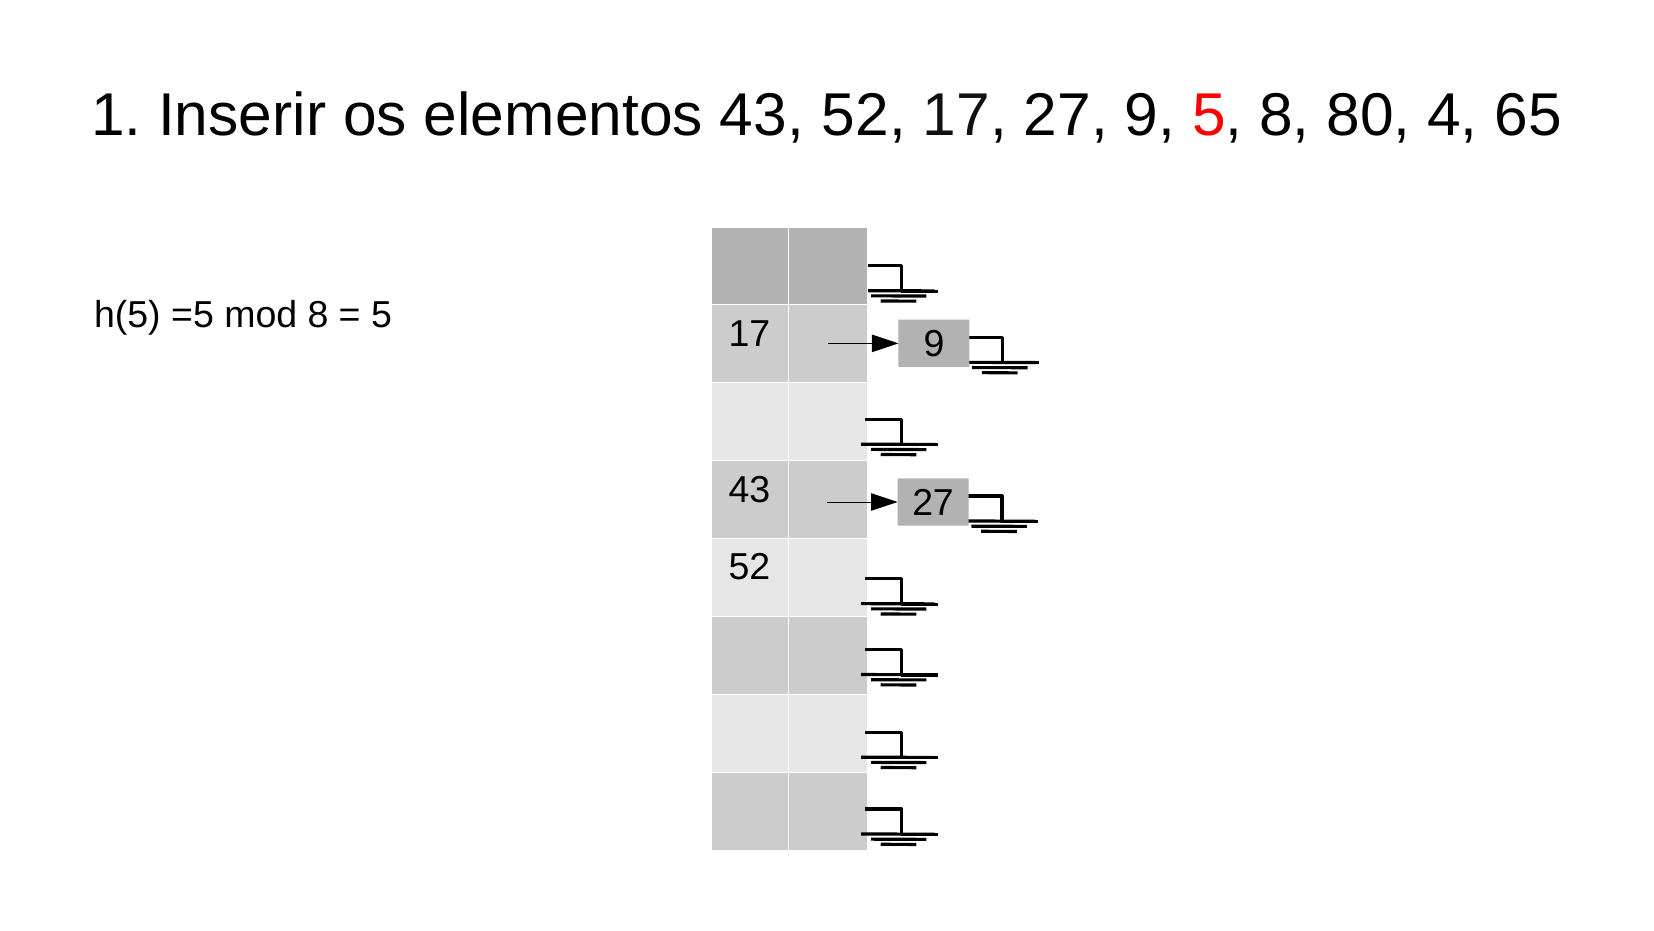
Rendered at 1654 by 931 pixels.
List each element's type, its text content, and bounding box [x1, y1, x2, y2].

table_cell [712, 617, 788, 694]
table_cell [789, 539, 867, 616]
table_cell [789, 617, 867, 694]
table_cell [789, 773, 867, 850]
table_cell [712, 773, 788, 850]
table_cell 52 [712, 539, 788, 616]
table_cell [789, 305, 867, 382]
table_cell [789, 383, 867, 460]
text_box 9 [898, 319, 970, 367]
table_header [712, 228, 788, 304]
table_header [789, 228, 867, 304]
table_cell 43 [712, 461, 788, 538]
table_cell [789, 695, 867, 772]
table_cell [712, 383, 788, 460]
table_cell [789, 461, 867, 538]
title 1. Inserir os elementos 43, 52, 17, 27, 9, 5, 8, 80, 4, 65 [82, 37, 1571, 193]
table_cell 17 [712, 305, 788, 382]
table_cell [712, 695, 788, 772]
text_box 27 [897, 478, 969, 526]
text_box h(5) =5 mod 8 = 5 [79, 285, 407, 343]
